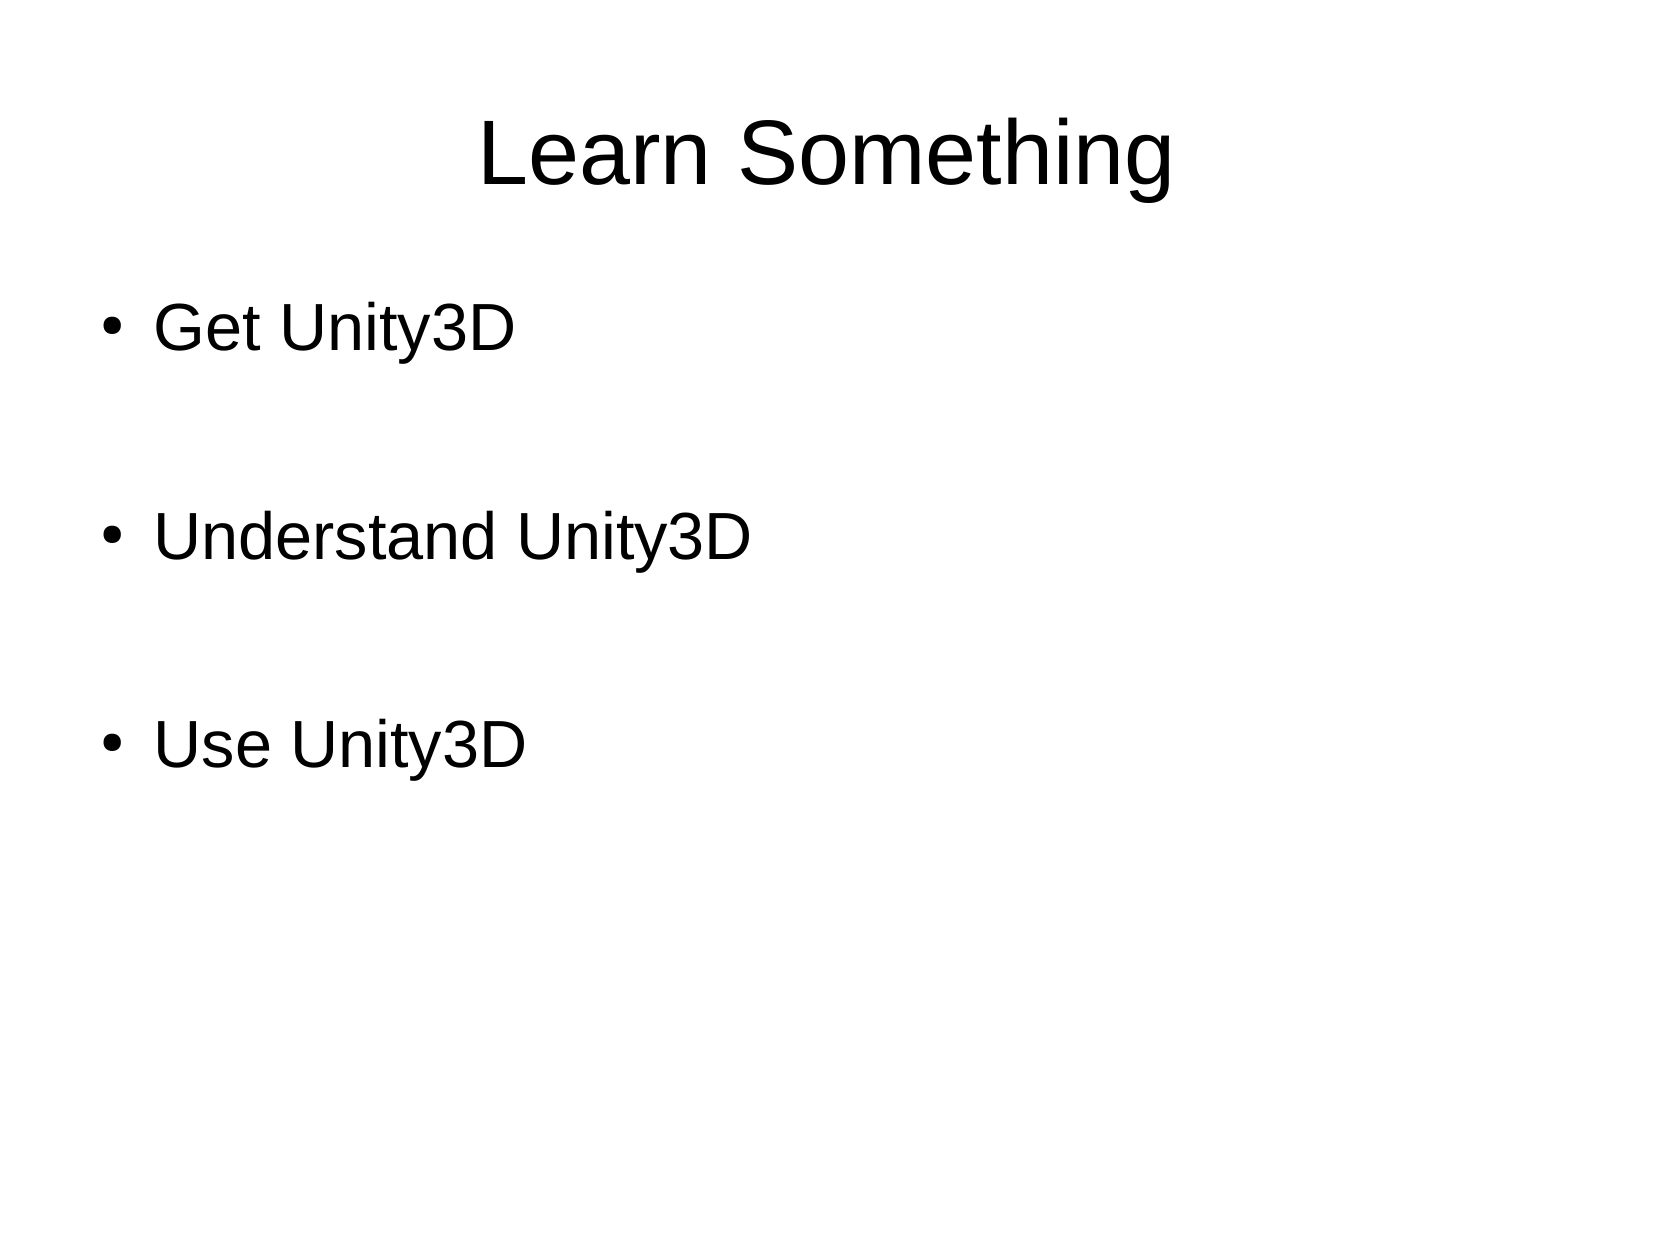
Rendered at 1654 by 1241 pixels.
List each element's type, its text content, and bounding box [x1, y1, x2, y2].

title Learn Something [82, 49, 1571, 257]
list Get Unity3D Understand Unity3D Use Unity3D [82, 290, 1571, 1109]
